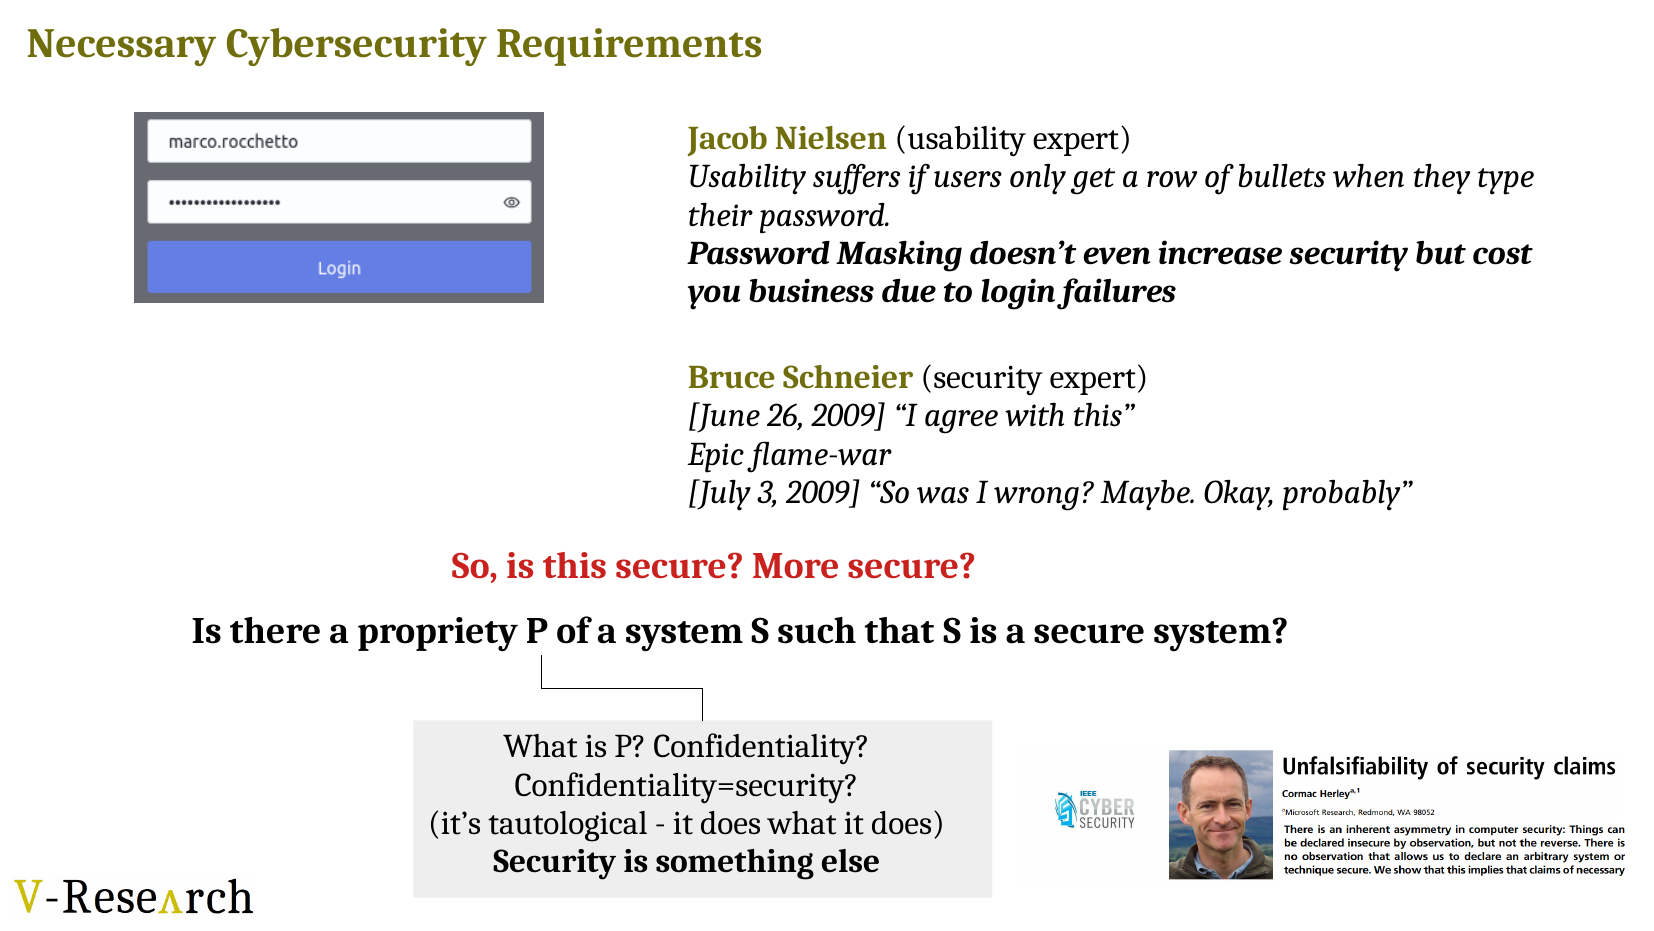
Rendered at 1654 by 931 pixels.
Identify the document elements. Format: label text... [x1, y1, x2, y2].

text_box Is there a propriety P of a system S such that S is a secure system? [176, 602, 1325, 662]
text_box Necessary Cybersecurity Requirements [11, 12, 934, 125]
text_box Jacob Nielsen (usability expert) Usability suffers if users only get a row of bullets when they type their password. Password Masking doesn’t even increase security but cost you business due to login failures [673, 112, 1571, 361]
text_box What is P? Confidentiality? Confidentiality=security? (it’s tautological - it does what it does) Security is something else [413, 720, 993, 898]
picture [134, 125, 544, 303]
text_box Bruce Schneier (security expert) [June 26, 2009] “I agree with this” Epic flame-war [July 3, 2009] “So was I wrong? Maybe. Okay, probably” [673, 351, 1536, 562]
picture [1280, 755, 1620, 818]
text_box So, is this secure? More secure? [437, 537, 1004, 597]
picture [1018, 744, 1279, 886]
picture [1280, 822, 1630, 877]
picture [11, 876, 256, 916]
